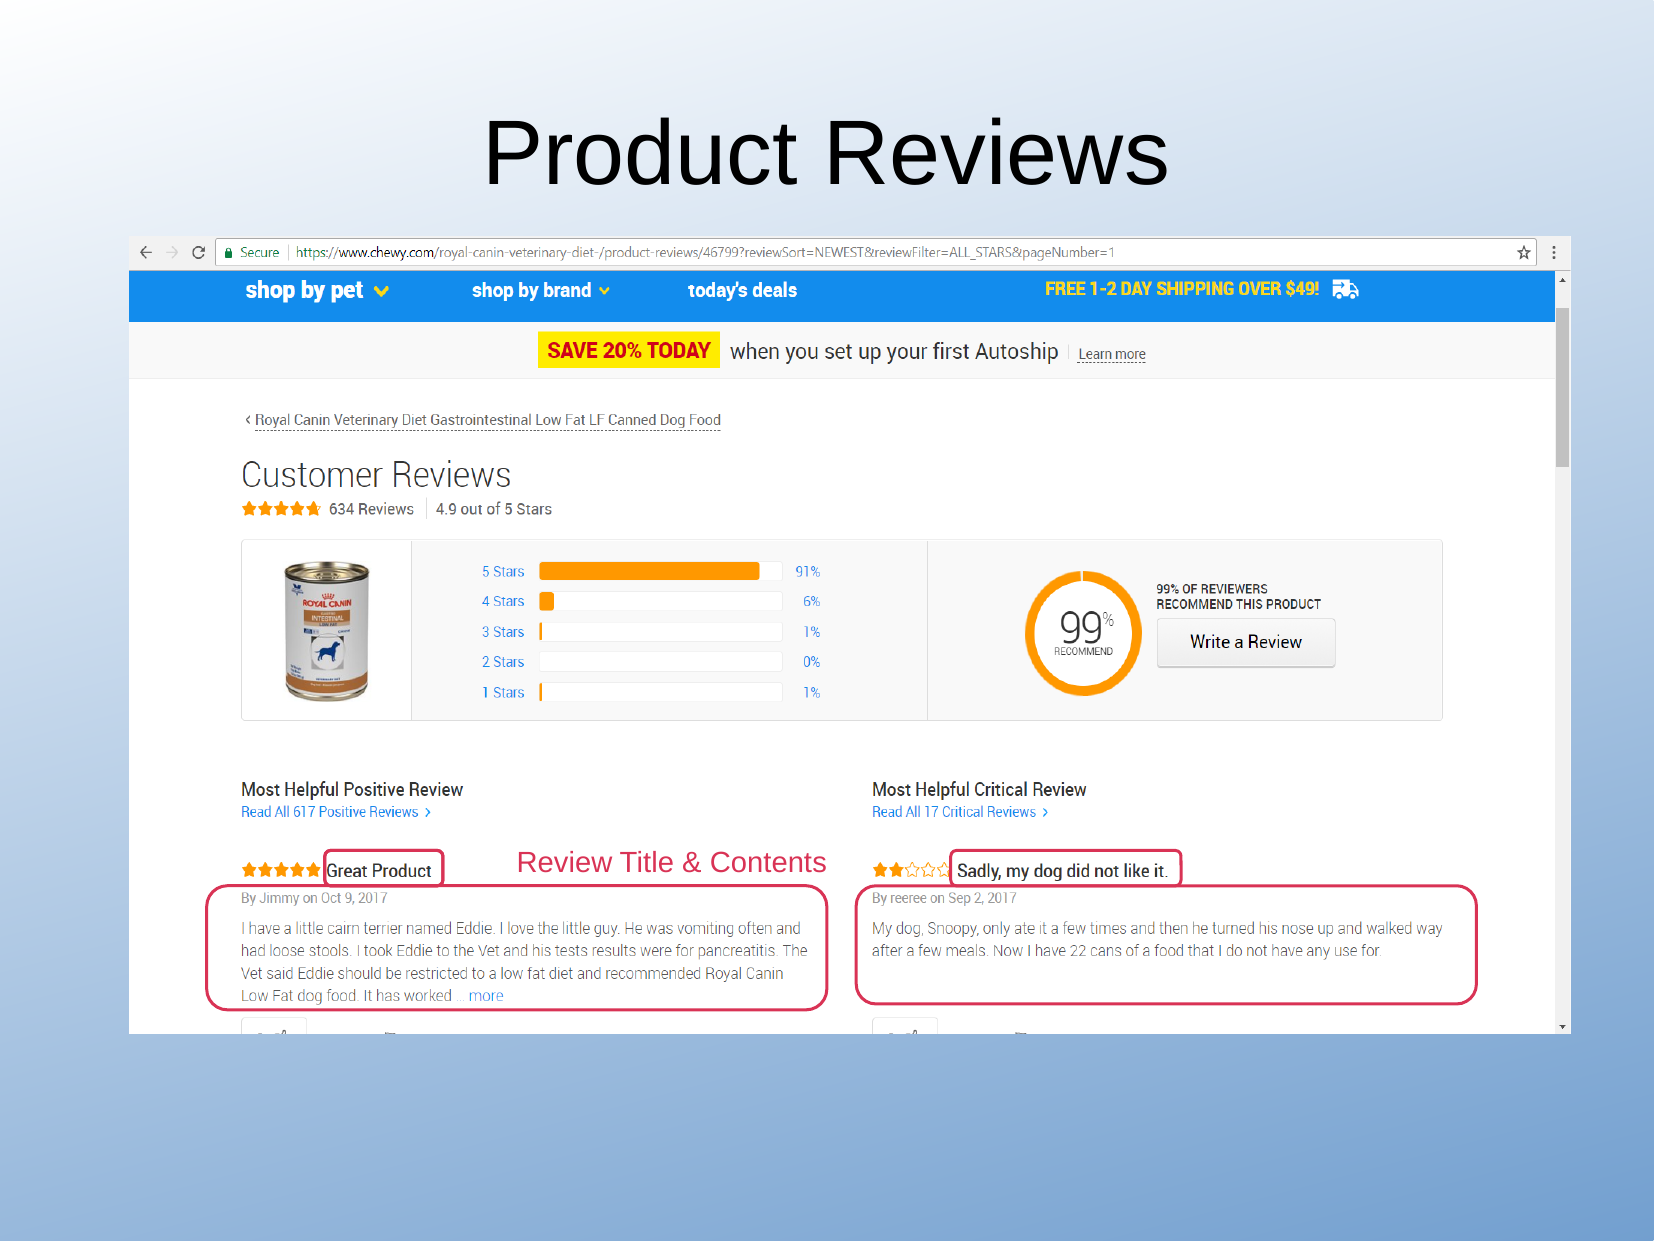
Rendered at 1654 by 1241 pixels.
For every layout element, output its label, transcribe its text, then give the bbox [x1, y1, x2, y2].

text_box Review Title & Contents [501, 838, 975, 886]
title Product Reviews [82, 49, 1571, 257]
picture [129, 236, 1571, 1034]
